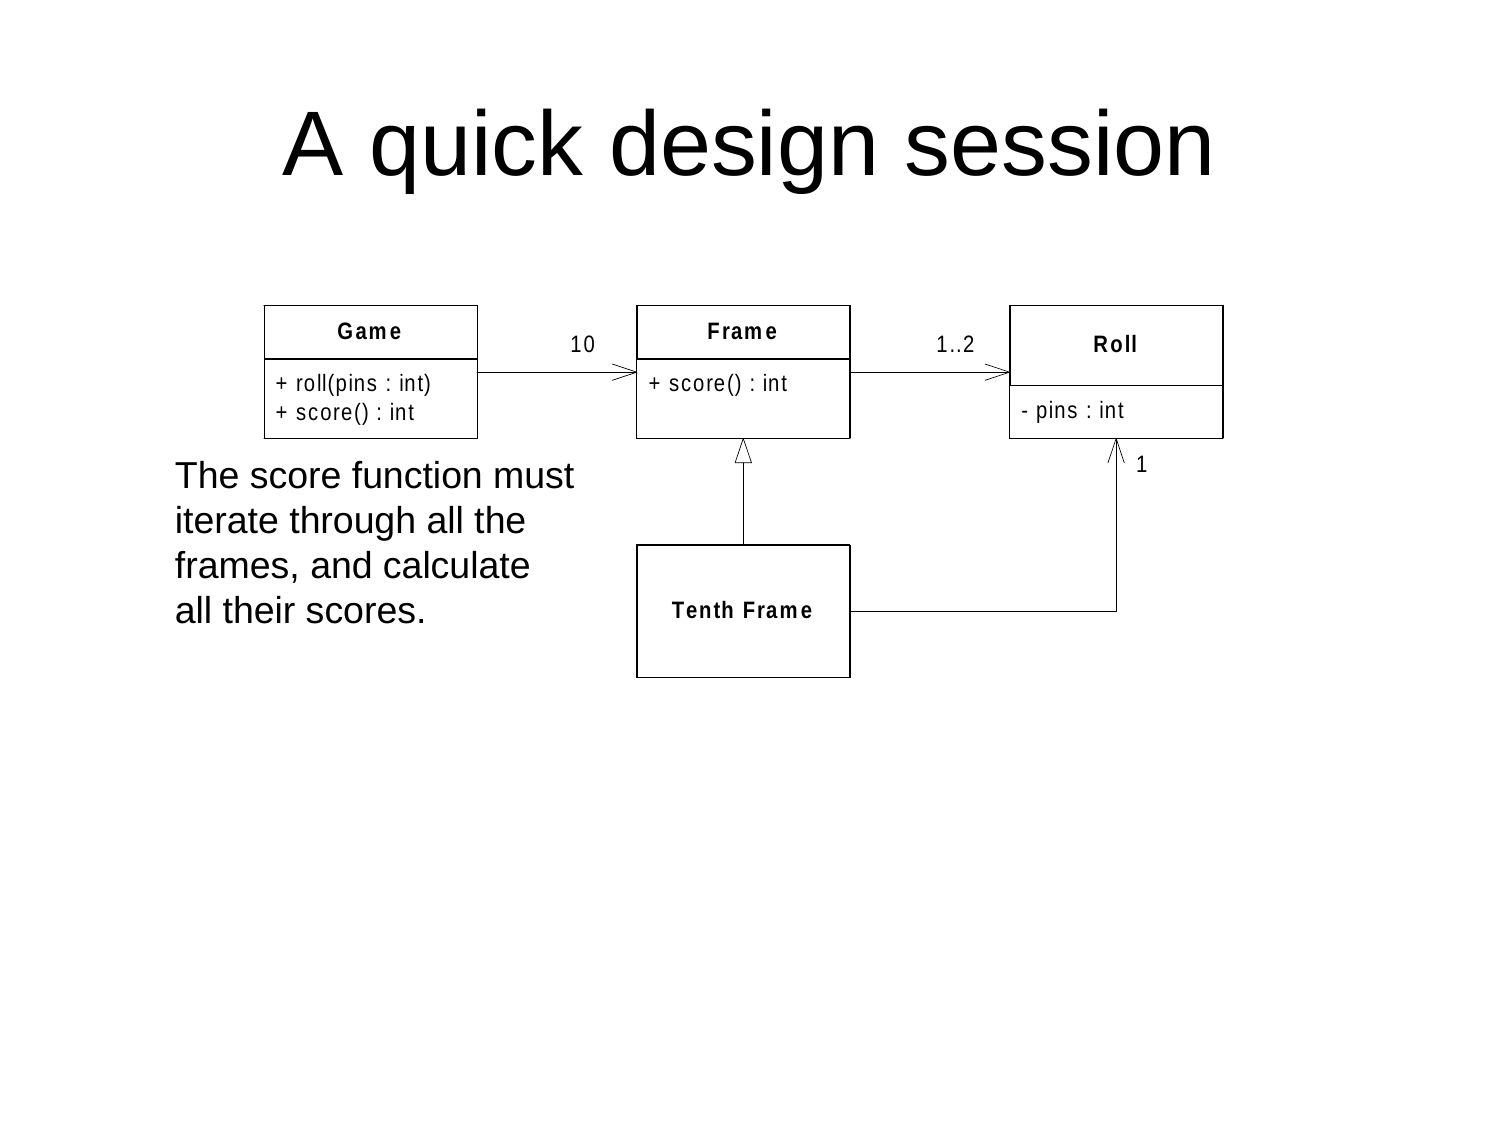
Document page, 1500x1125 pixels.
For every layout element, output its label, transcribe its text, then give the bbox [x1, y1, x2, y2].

title A quick design session [75, 45, 1426, 233]
chart [262, 200, 1225, 720]
text_box The score function must iterate through all the frames, and calculate all their scores. [160, 443, 590, 639]
